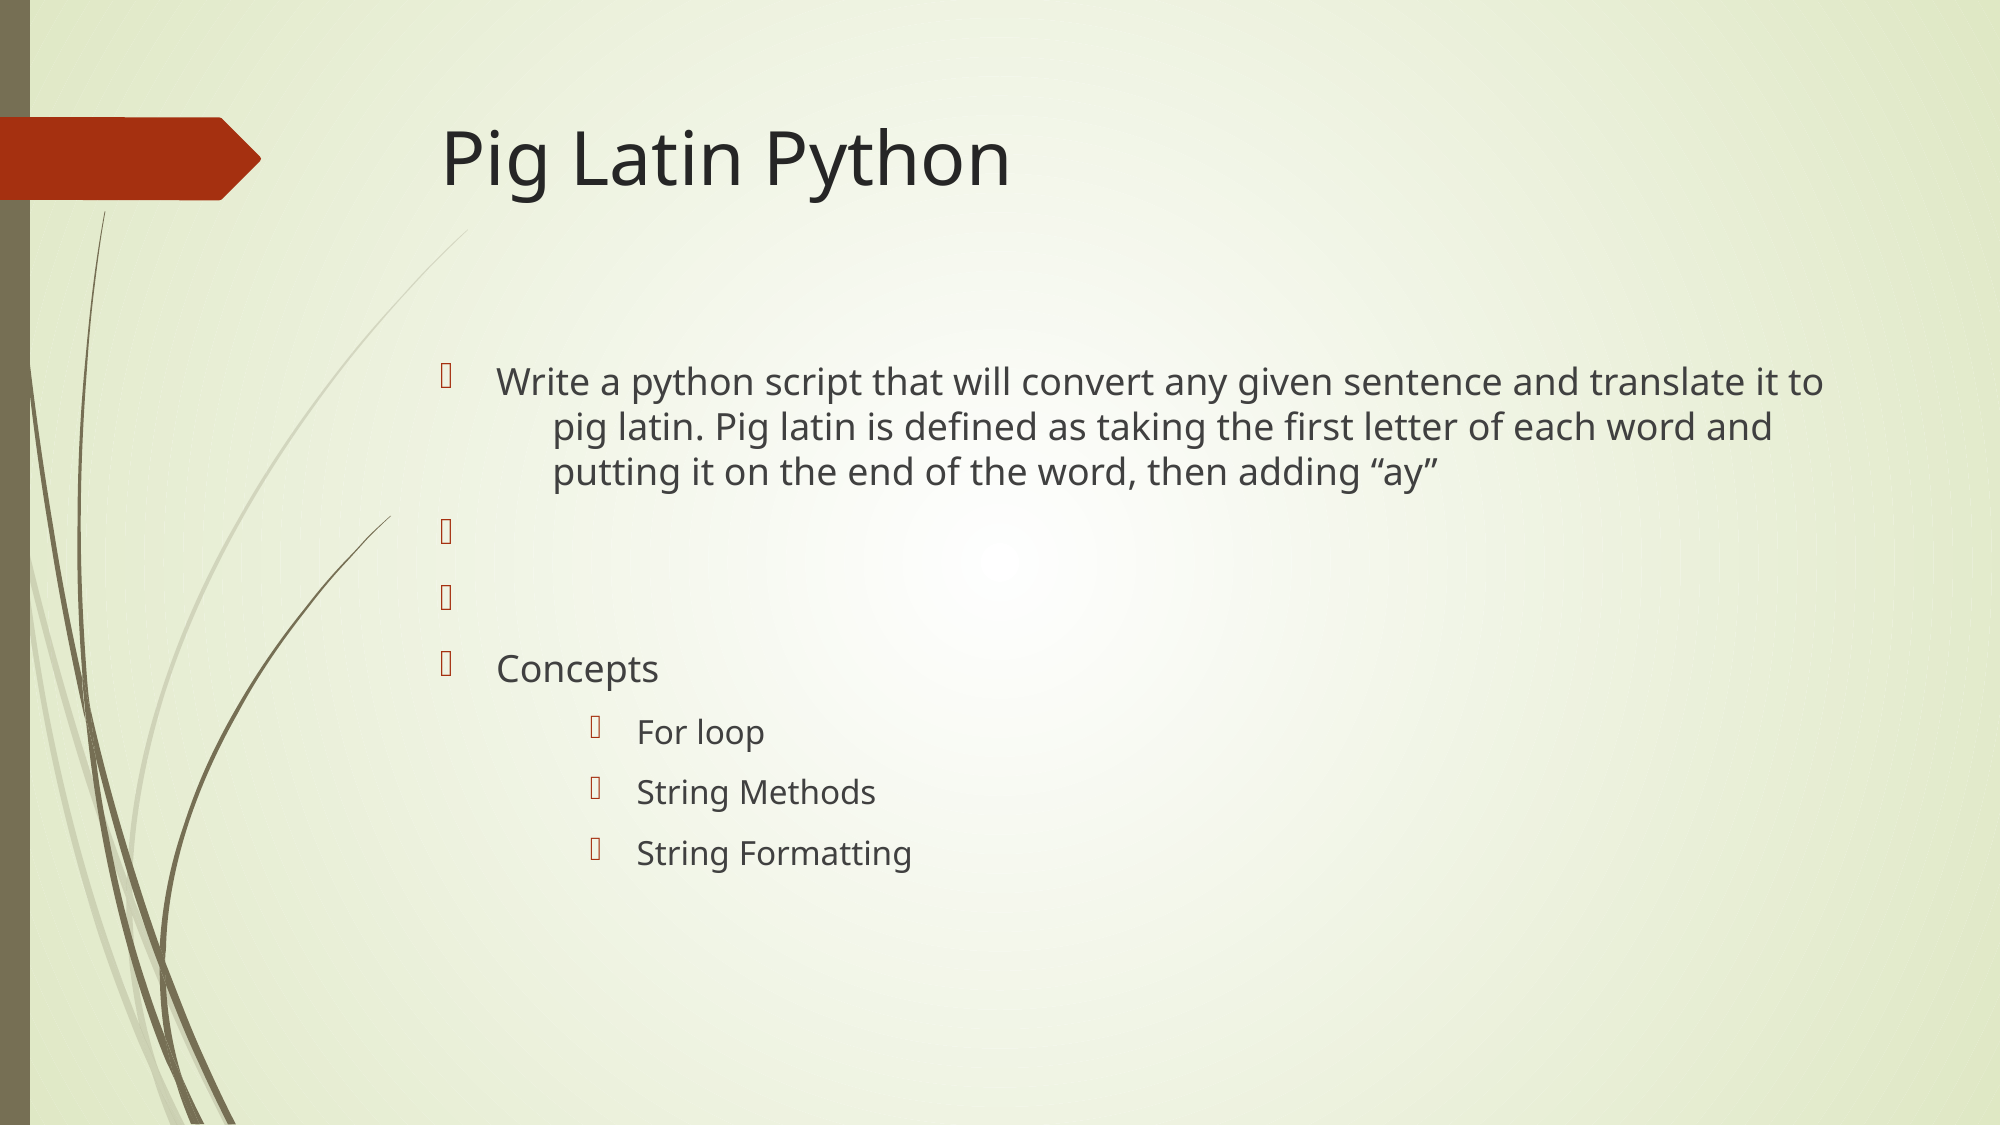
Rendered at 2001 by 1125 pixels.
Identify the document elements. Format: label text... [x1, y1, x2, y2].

title Pig Latin Python [425, 102, 1888, 313]
list Write a python script that will convert any given sentence and translate it to pig latin. Pig latin is defined as taking the first letter of each word and putting it on the end of the word, then adding “ay” Concepts For loop String Methods String Formatting [424, 350, 1888, 970]
